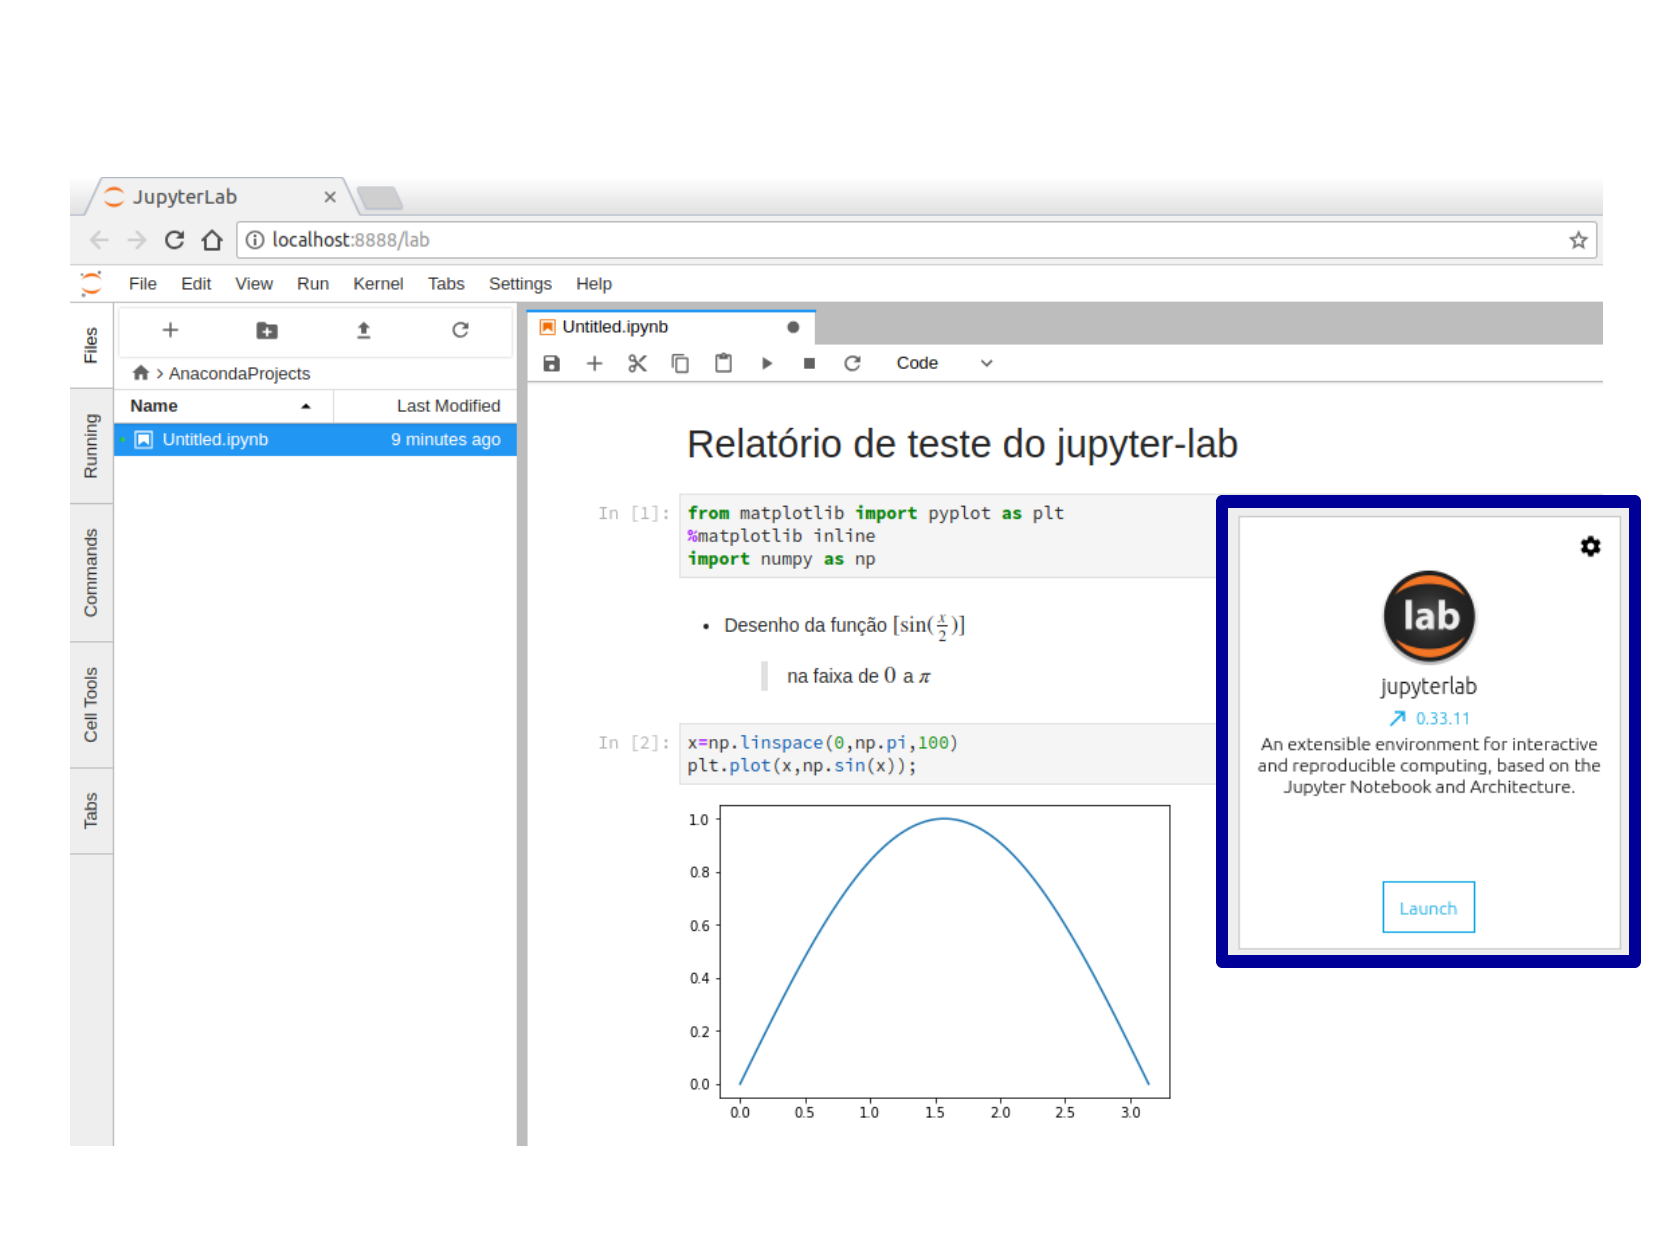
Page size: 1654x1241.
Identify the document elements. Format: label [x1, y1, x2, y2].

picture [70, 177, 1603, 1146]
picture [1228, 507, 1629, 956]
